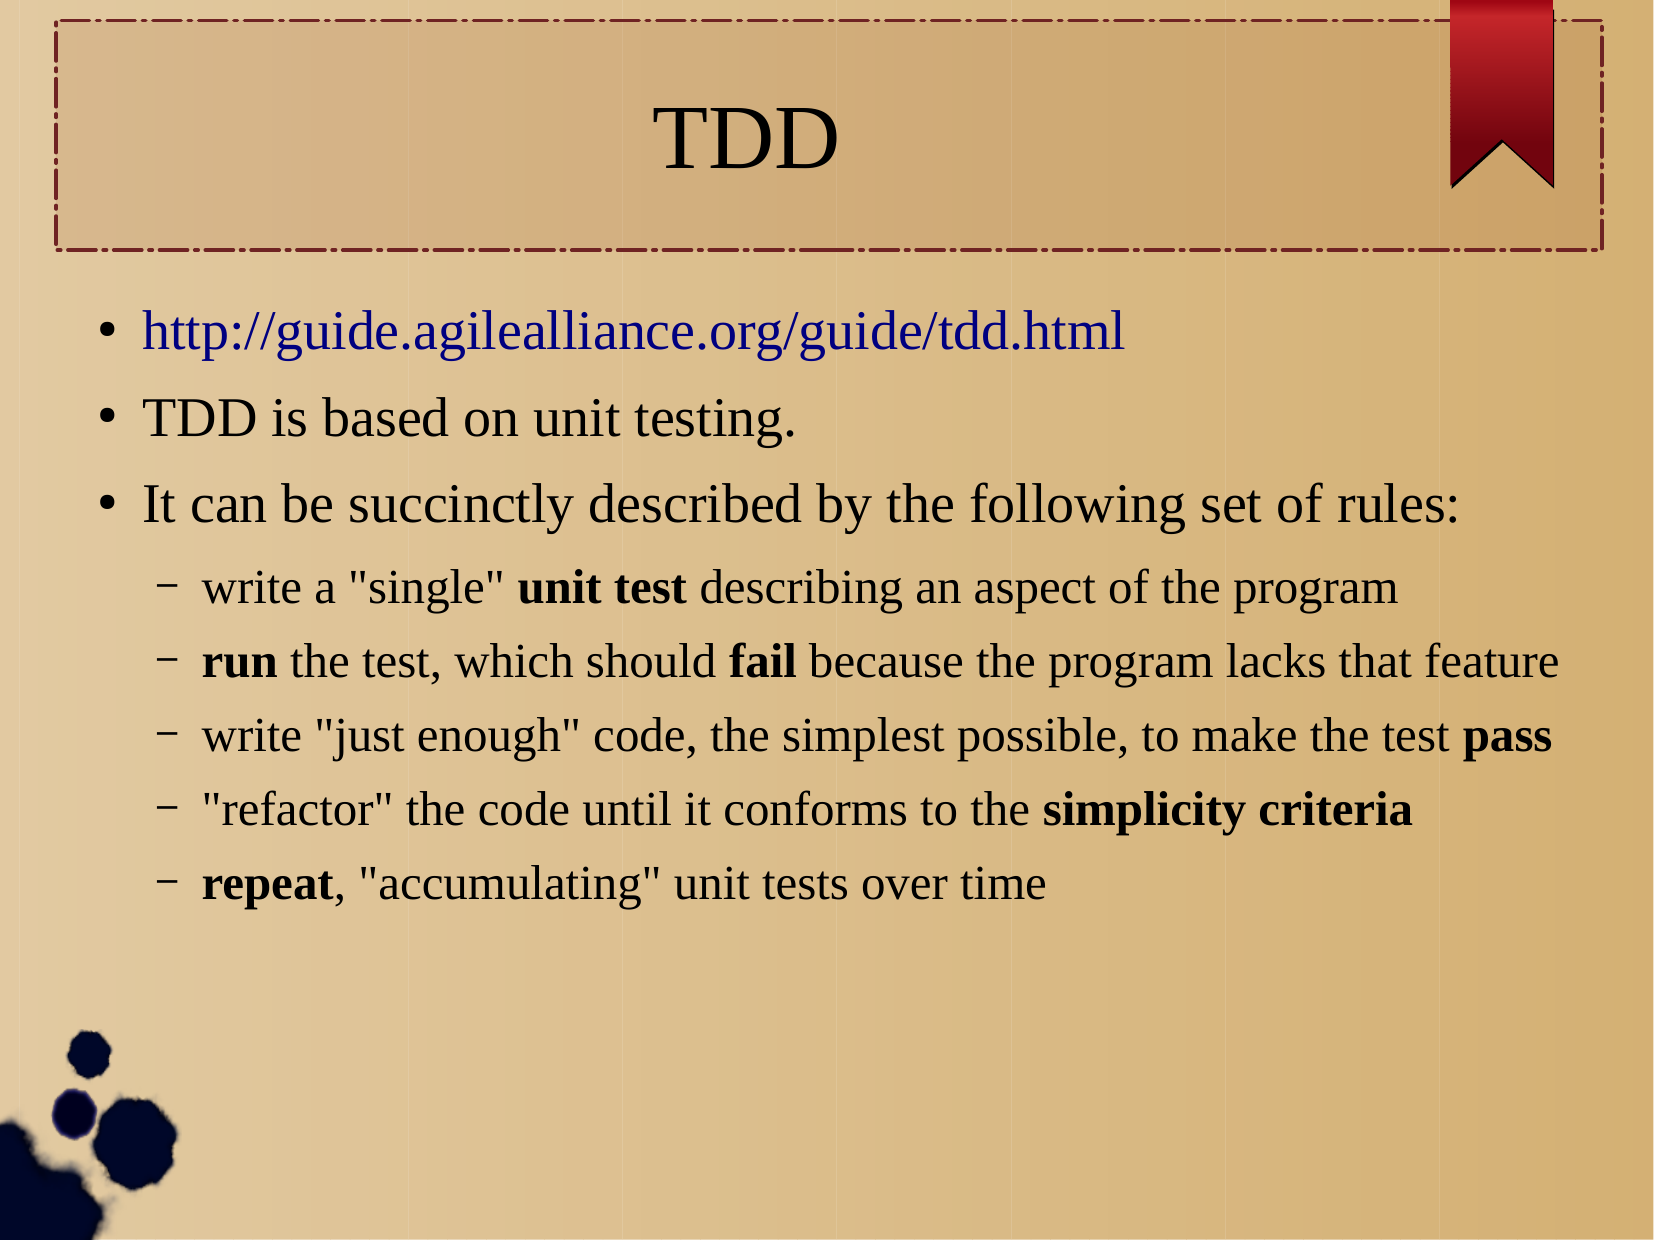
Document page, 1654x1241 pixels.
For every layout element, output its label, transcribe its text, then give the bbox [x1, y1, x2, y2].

list http://guide.agilealliance.org/guide/tdd.html TDD is based on unit testing. It can be succinctly described by the following set of rules: write a "single" unit test describing an aspect of the program run the test, which should fail because the program lacks that feature write "just enough" code, the simplest possible, to make the test pass "refactor" the code until it conforms to the simplicity criteria repeat, "accumulating" unit tests over time [82, 299, 1571, 1019]
title TDD [82, 47, 1412, 229]
